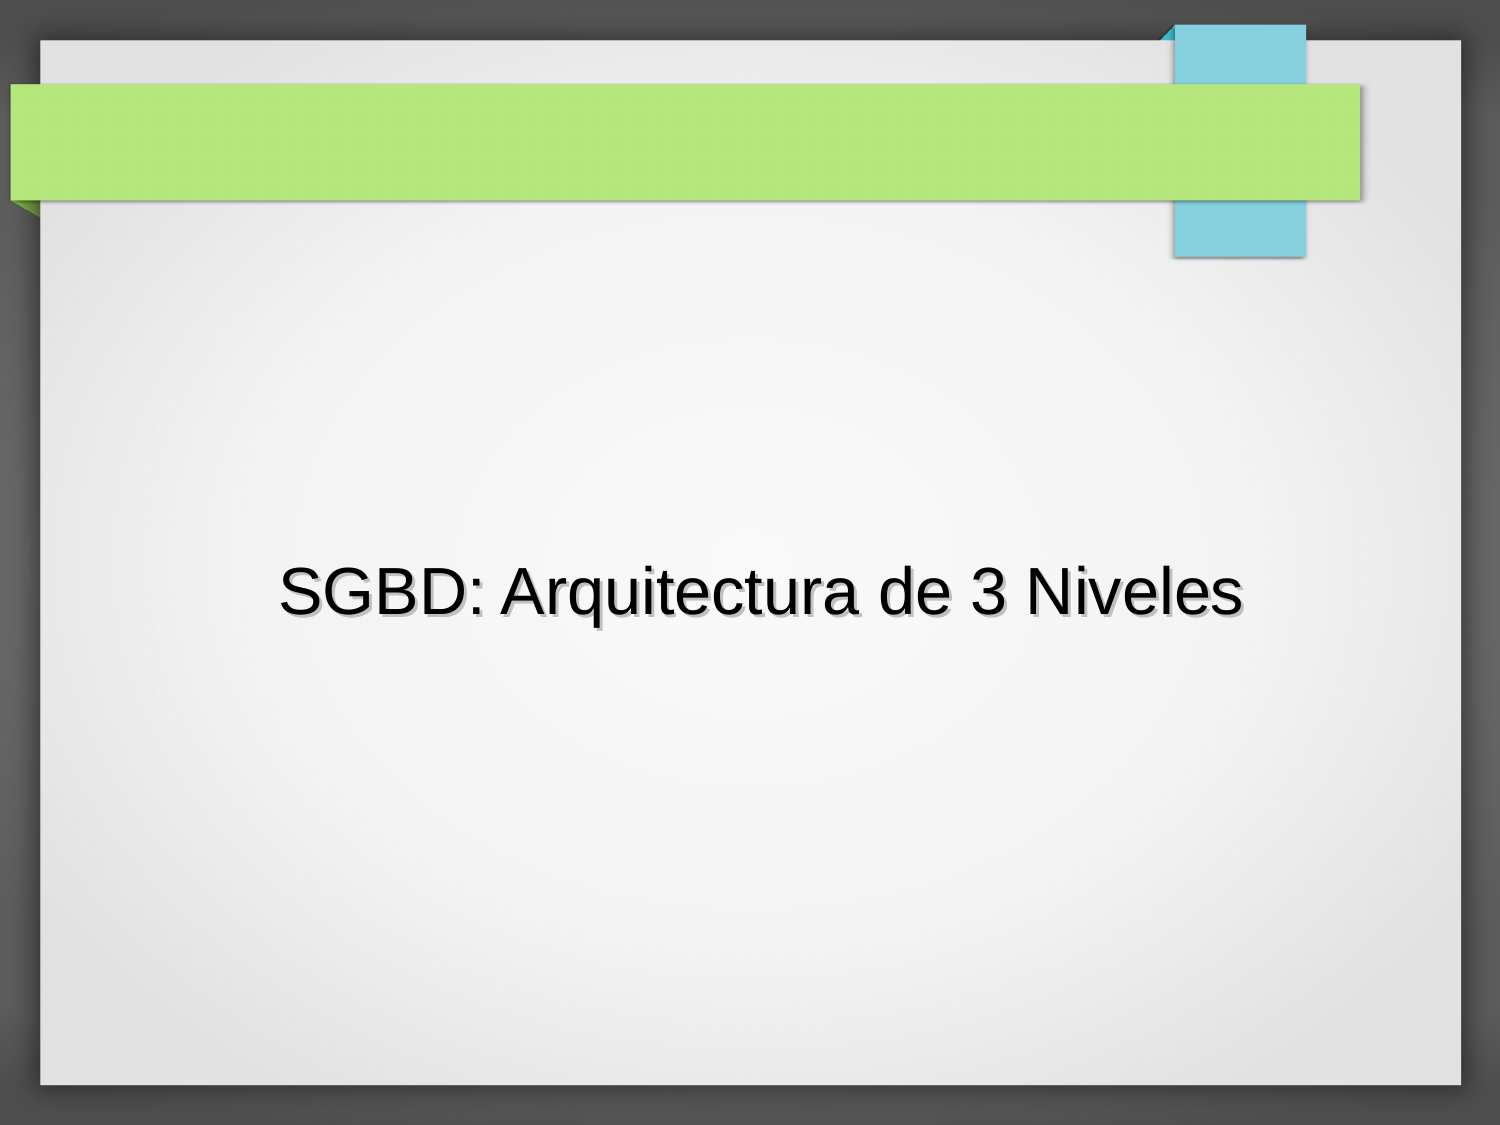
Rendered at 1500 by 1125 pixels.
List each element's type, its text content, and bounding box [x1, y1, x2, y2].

picture [0, 0, 1500, 1125]
subtitle SGBD: Arquitectura de 3 Niveles [75, 267, 1426, 921]
